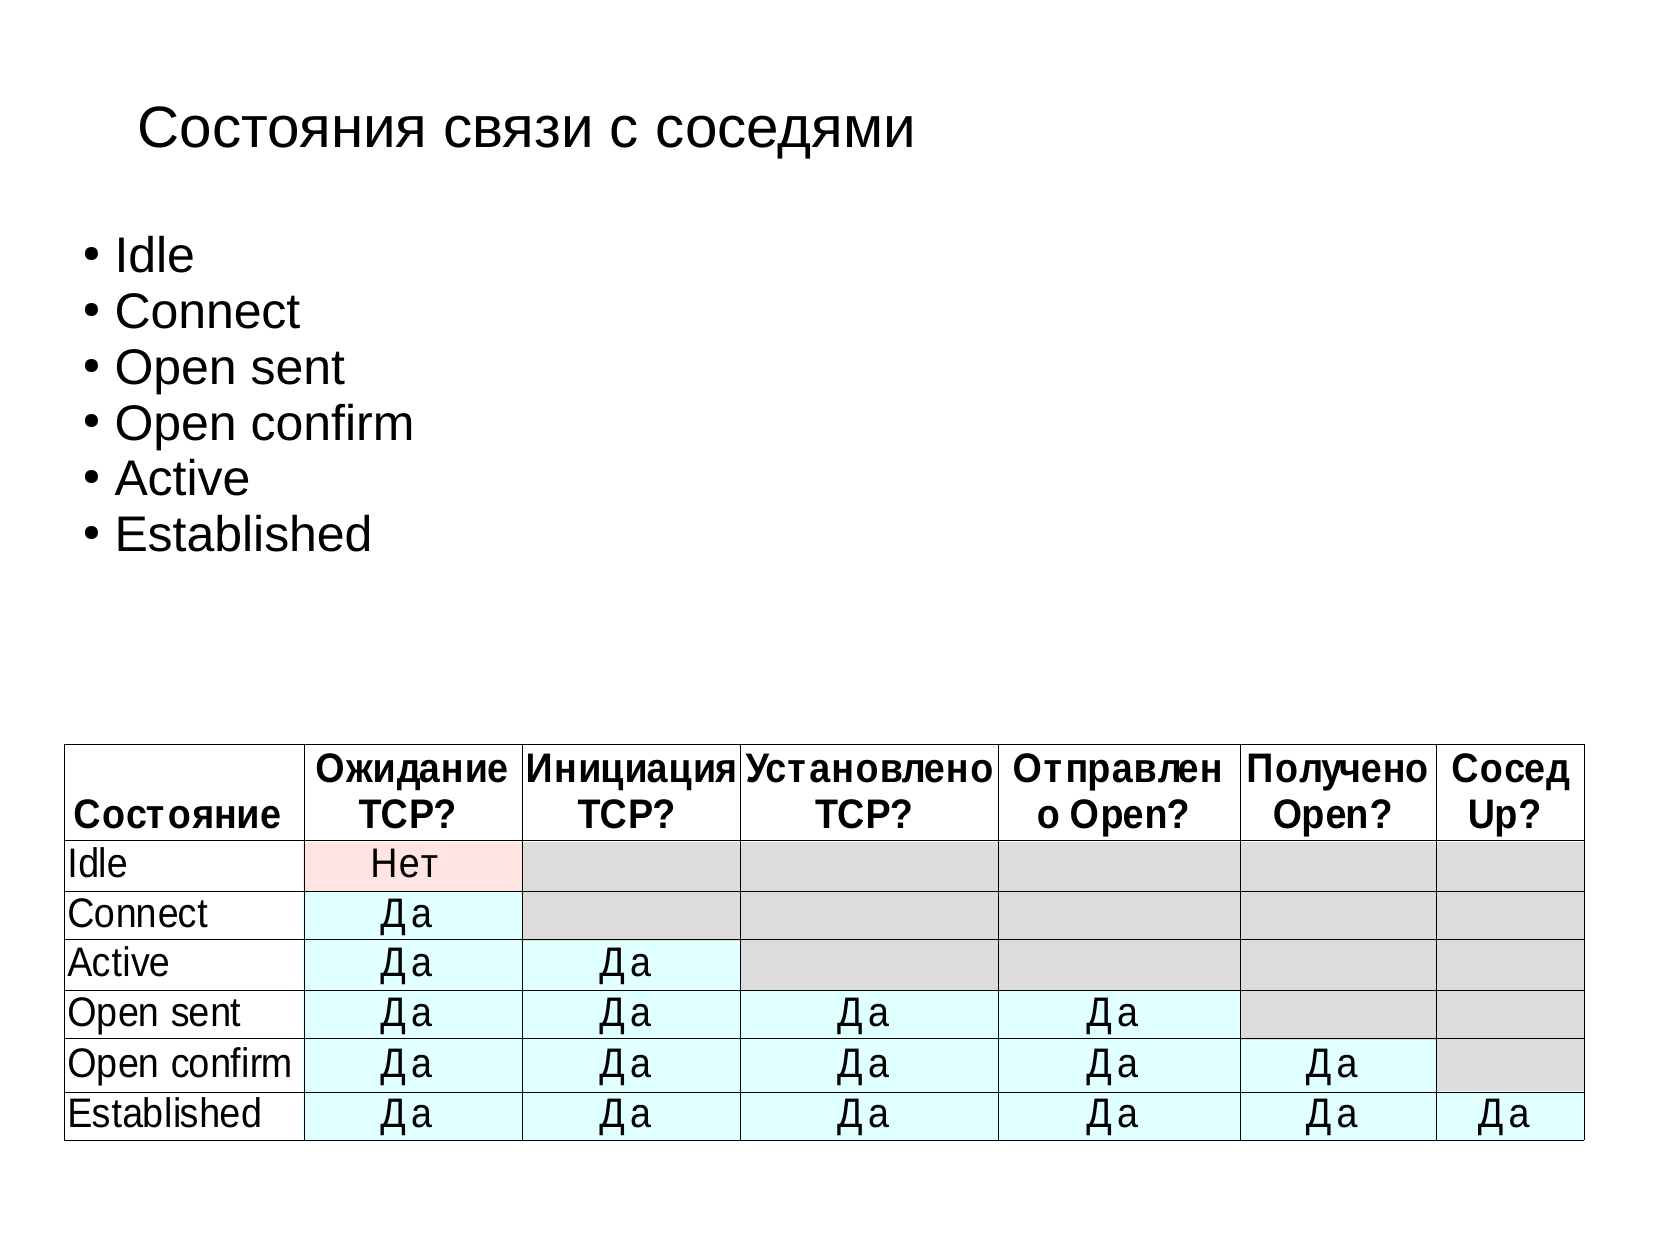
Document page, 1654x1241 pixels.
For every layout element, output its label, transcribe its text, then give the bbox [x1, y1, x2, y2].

list Idle Connect Open sent Open confirm Active Established [82, 227, 1075, 683]
chart [63, 744, 1654, 1241]
text_box Состояния связи с соседями [123, 41, 1598, 166]
